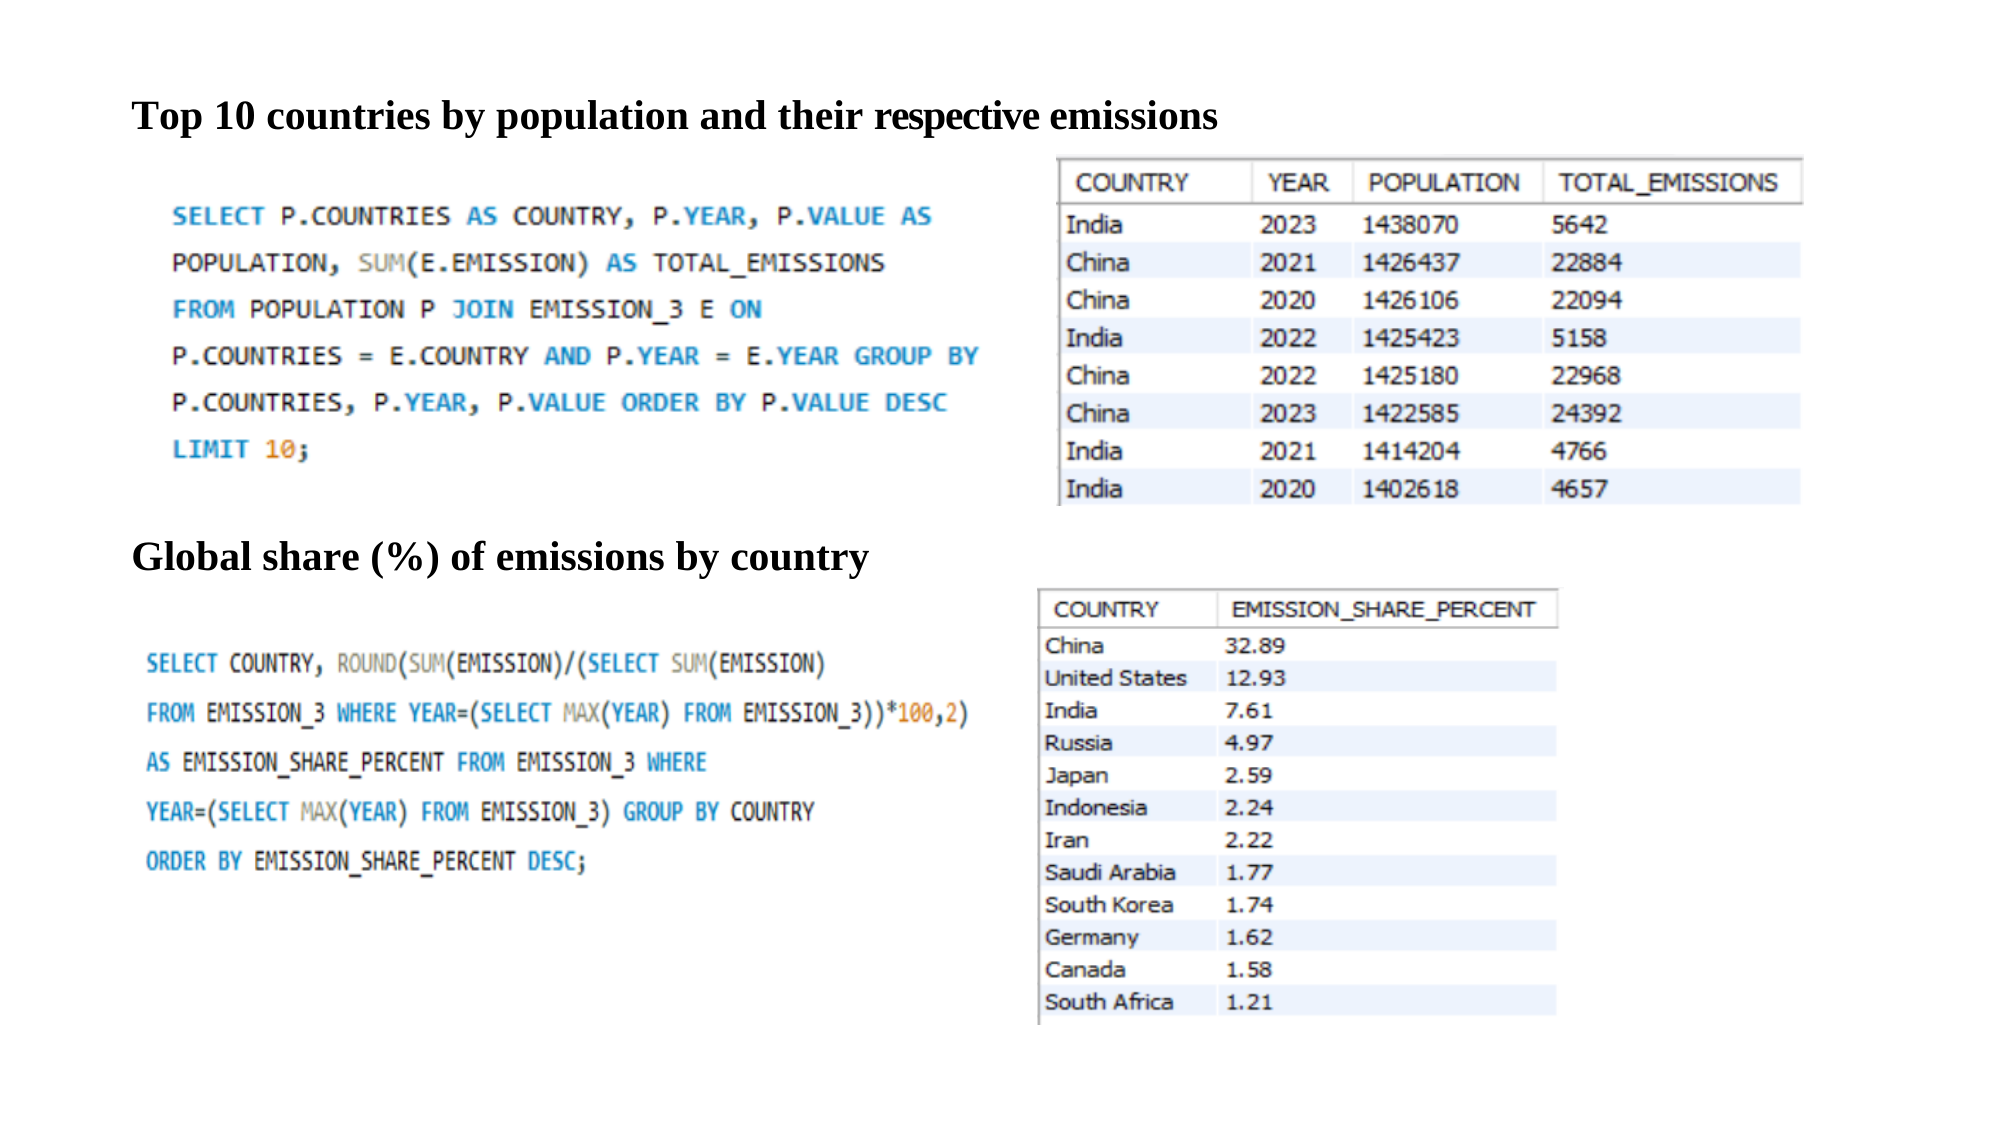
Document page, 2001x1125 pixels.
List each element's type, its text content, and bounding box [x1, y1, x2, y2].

picture [157, 187, 1000, 465]
picture [1056, 154, 1804, 505]
text_box Global share (%) of emissions by country [50, 505, 1804, 577]
picture [137, 637, 1000, 888]
picture [1037, 587, 1564, 1025]
title Top 10 countries by population and their respective emissions [50, 64, 1804, 136]
